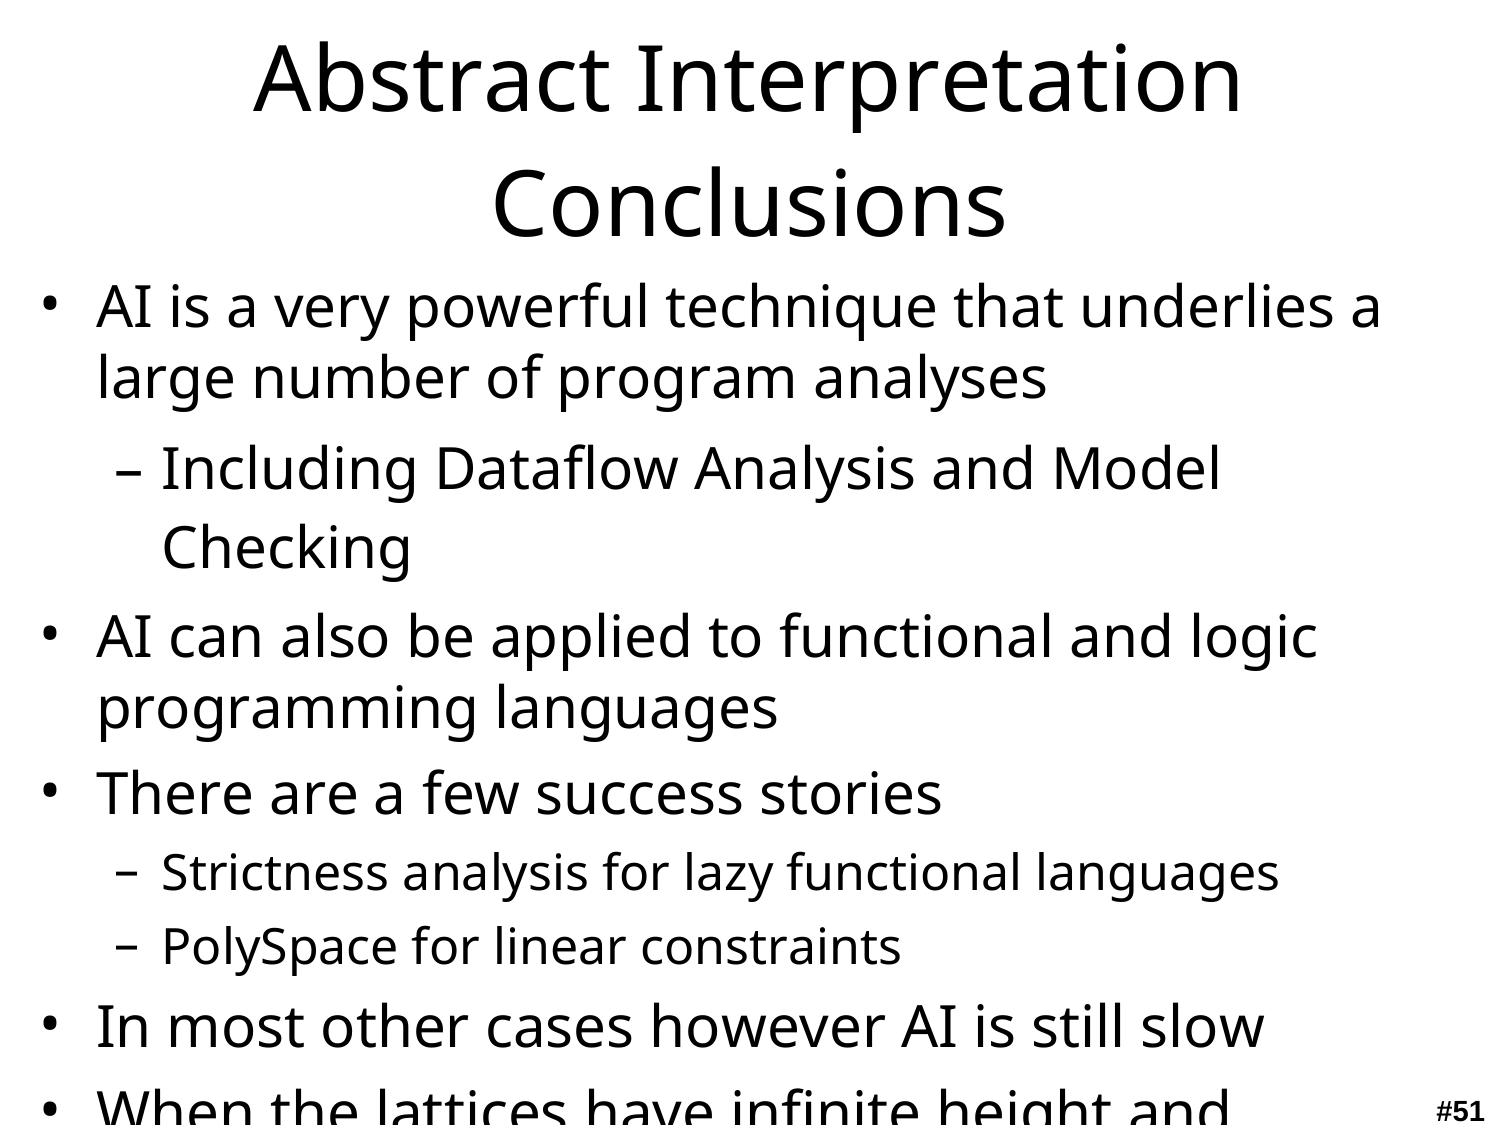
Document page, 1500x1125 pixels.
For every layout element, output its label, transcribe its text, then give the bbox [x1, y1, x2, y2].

title Abstract Interpretation Conclusions [24, 24, 1476, 254]
list AI is a very powerful technique that underlies a large number of program analyses Including Dataflow Analysis and Model Checking AI can also be applied to functional and logic programming languages There are a few success stories Strictness analysis for lazy functional languages PolySpace for linear constraints In most other cases however AI is still slow When the lattices have infinite height and widening heuristics are used the result becomes unpredictable [24, 262, 1476, 1103]
